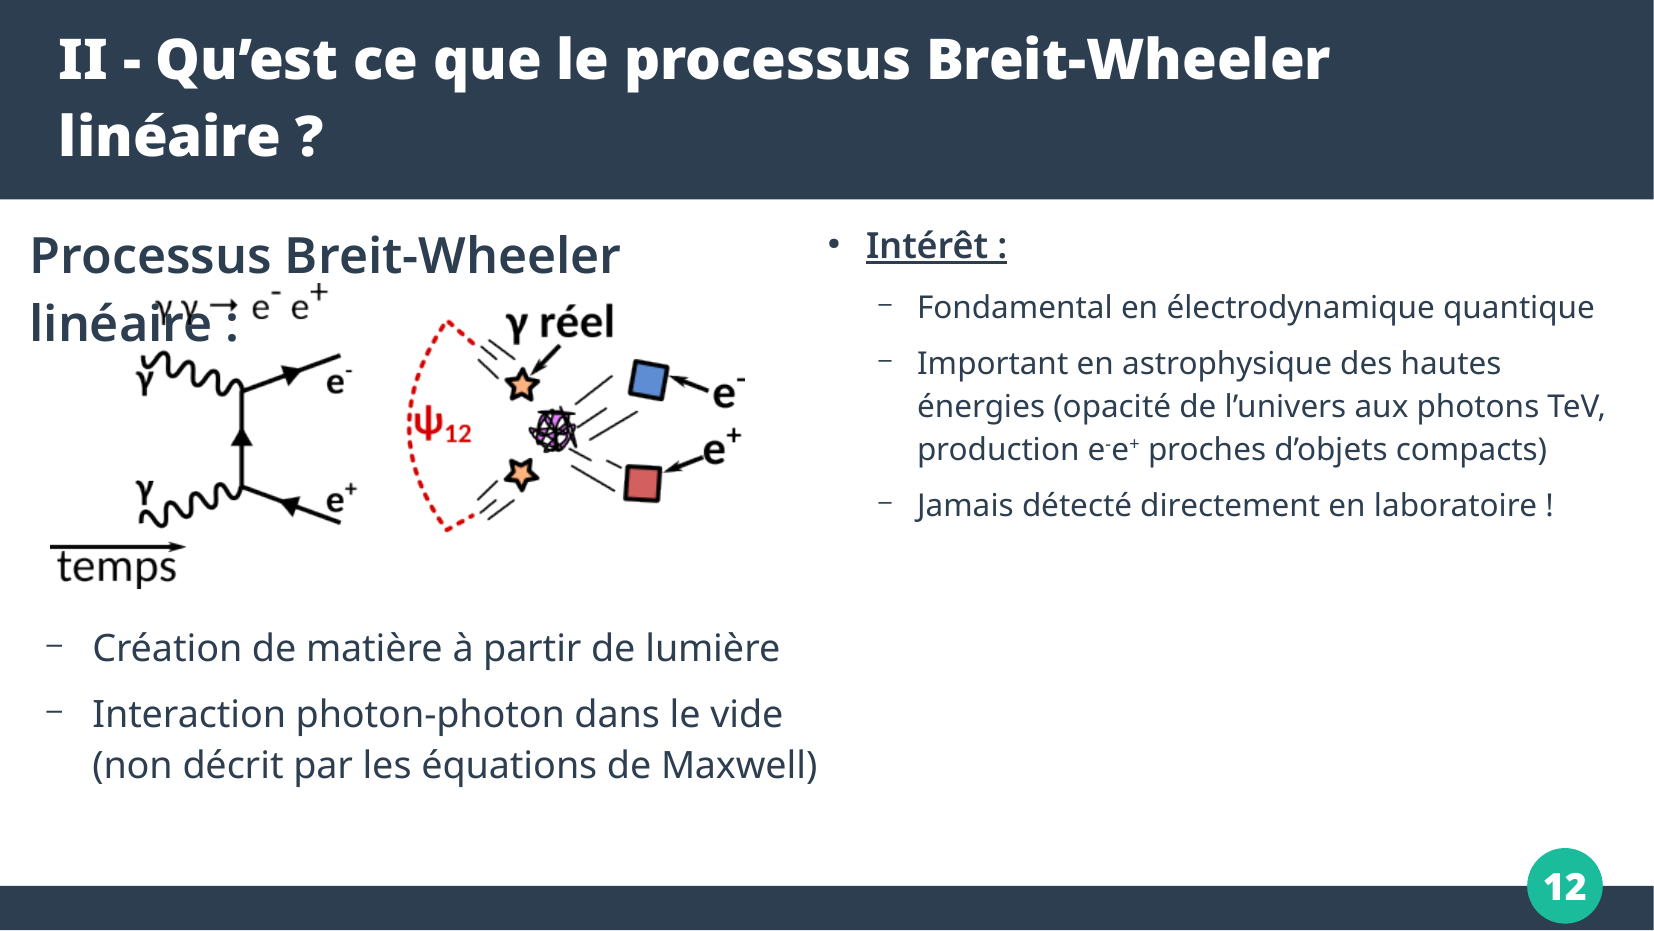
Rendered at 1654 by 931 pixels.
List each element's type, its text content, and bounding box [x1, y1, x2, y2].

list Création de matière à partir de lumière Interaction photon-photon dans le vide (non décrit par les équations de Maxwell) [0, 562, 851, 851]
list Intérêt : Fondamental en électrodynamique quantique Important en astrophysique des hautes énergies (opacité de l’univers aux photons TeV, production e-e+ proches d’objets compacts) Jamais détecté directement en laboratoire ! [814, 219, 1625, 571]
title II - Qu’est ce que le processus Breit-Wheeler linéaire ? [59, 37, 1595, 155]
picture [50, 283, 745, 562]
list Processus Breit-Wheeler linéaire : [29, 219, 814, 562]
